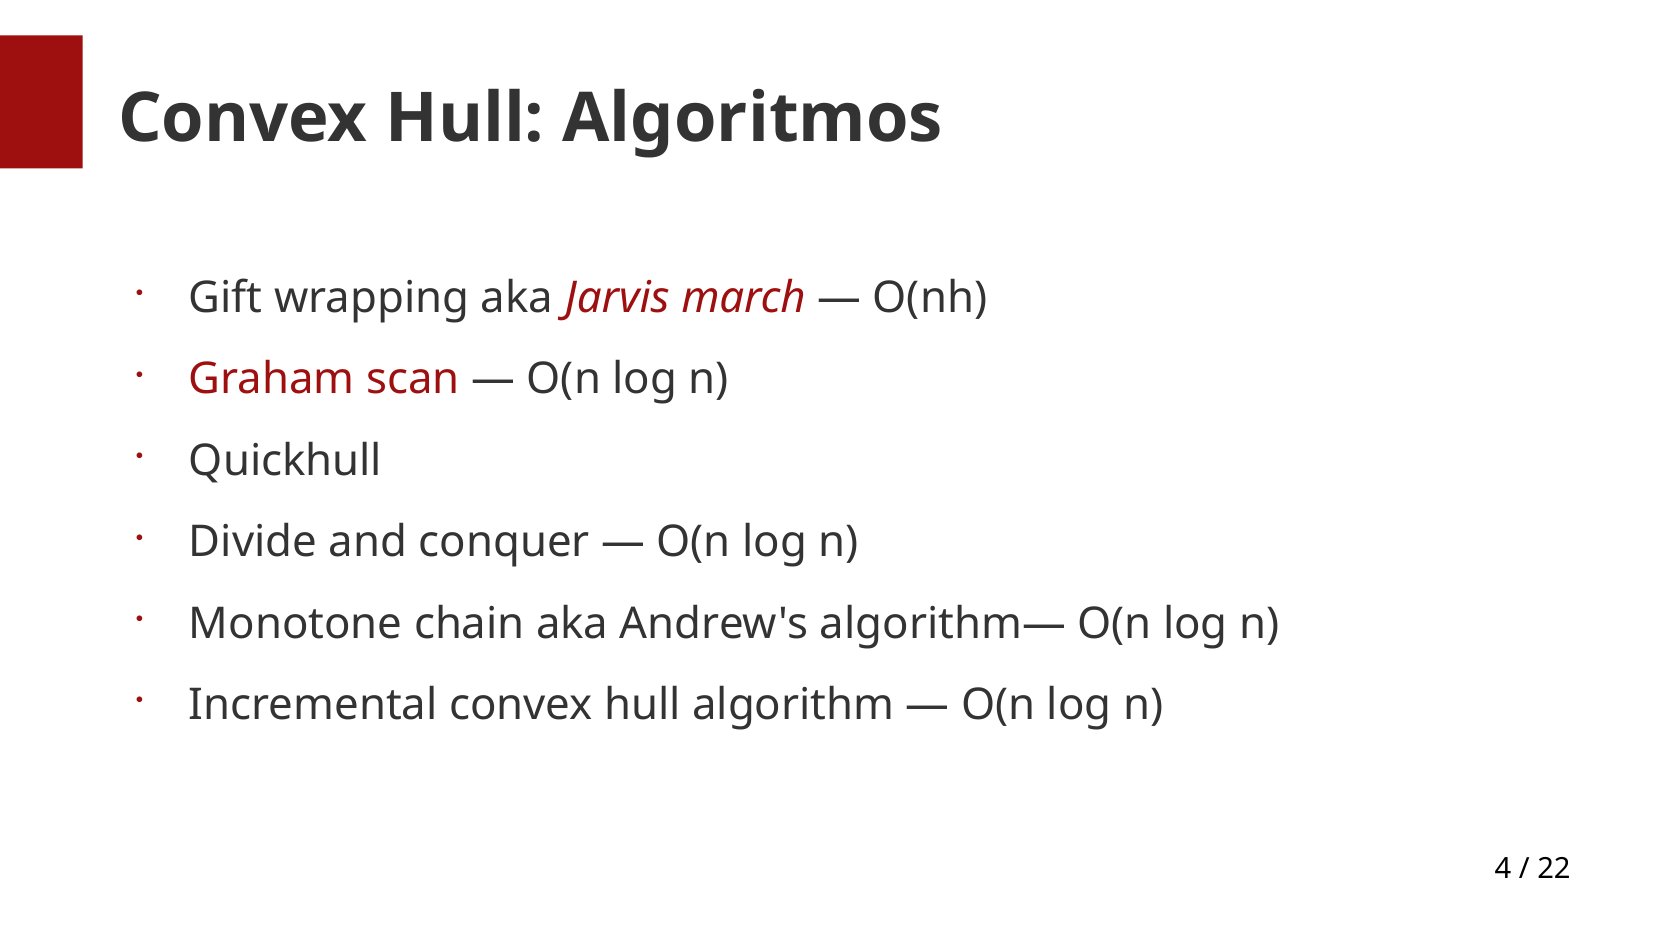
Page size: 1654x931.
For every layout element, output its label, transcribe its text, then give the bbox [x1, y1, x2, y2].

list Gift wrapping aka Jarvis march — O(nh) Graham scan — O(n log n) Quickhull Divide and conquer — O(n log n) Monotone chain aka Andrew's algorithm— O(n log n) Incremental convex hull algorithm — O(n log n) [118, 265, 1536, 806]
title Convex Hull: Algoritmos [118, 37, 1571, 193]
